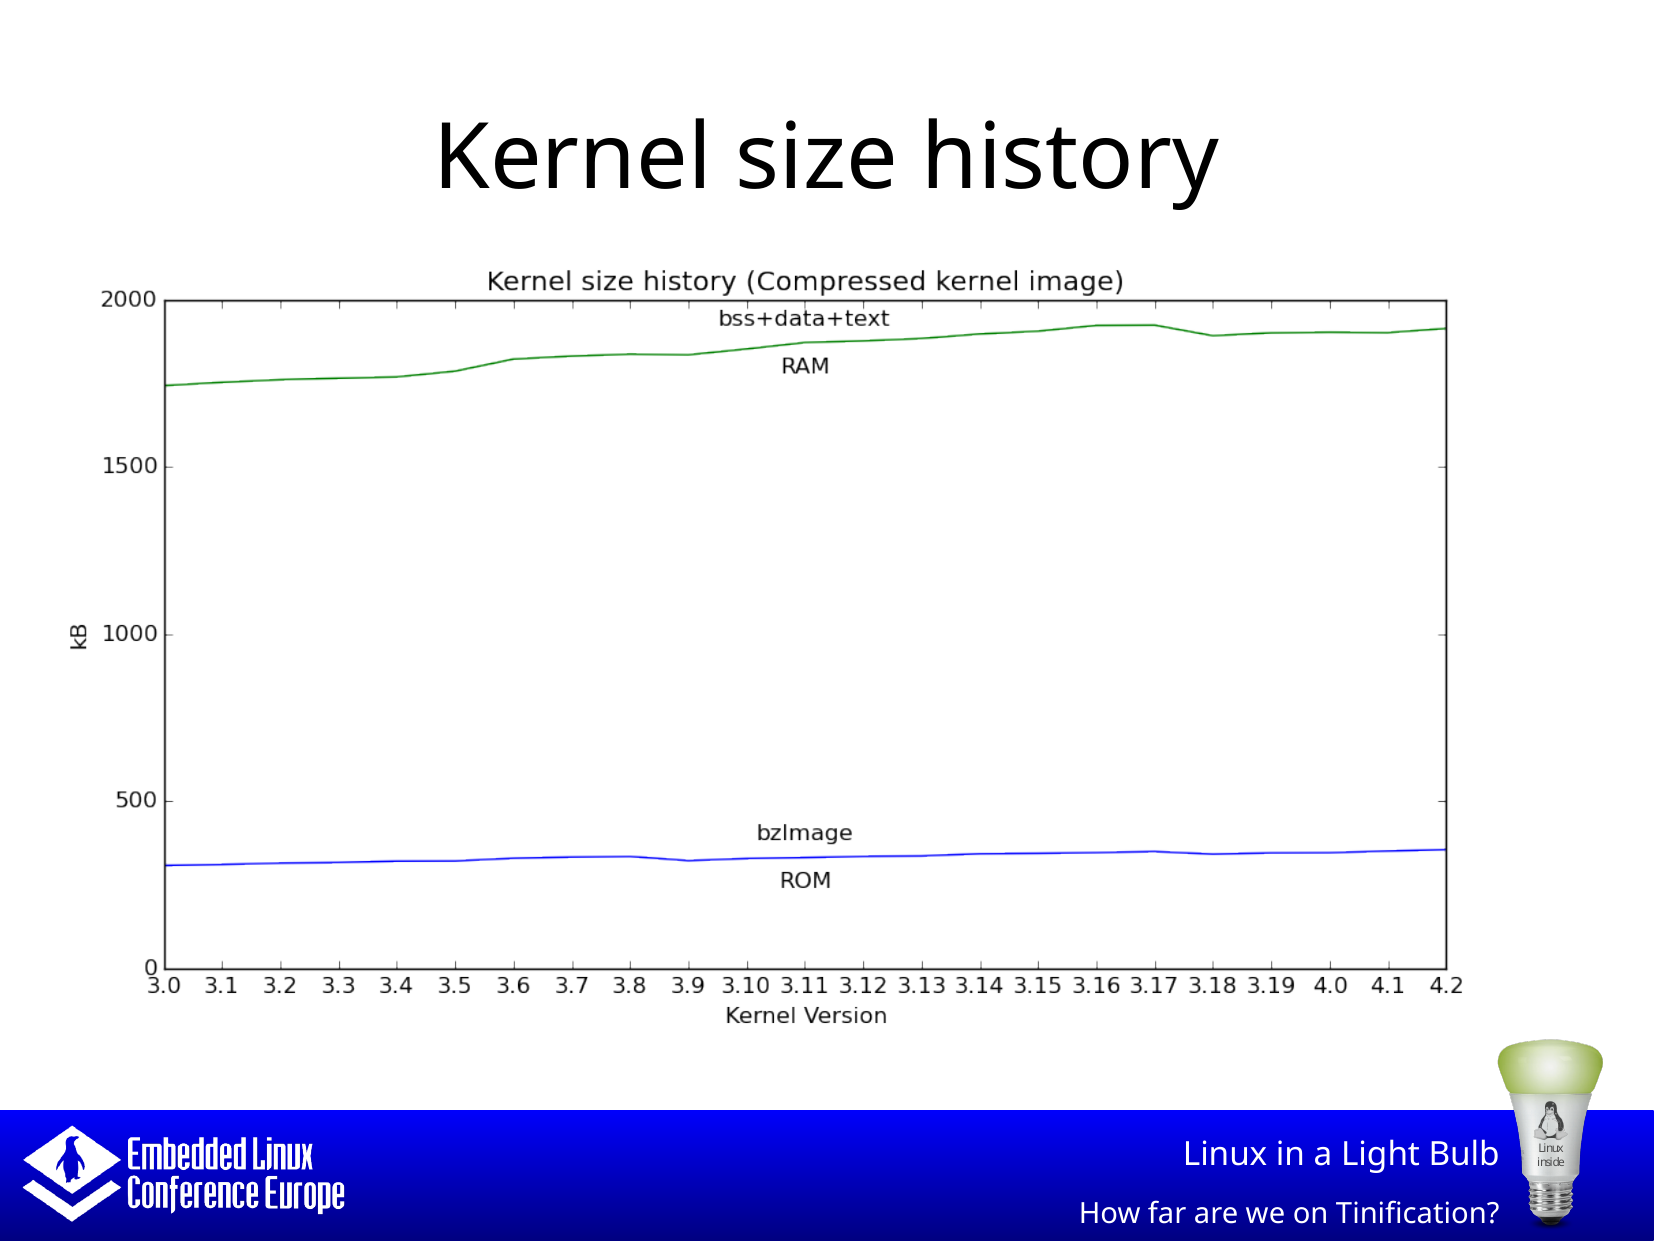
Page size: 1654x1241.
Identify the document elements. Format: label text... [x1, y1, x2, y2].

title Kernel size history [82, 49, 1571, 217]
picture [0, 217, 1611, 1053]
picture [18, 1120, 349, 1226]
